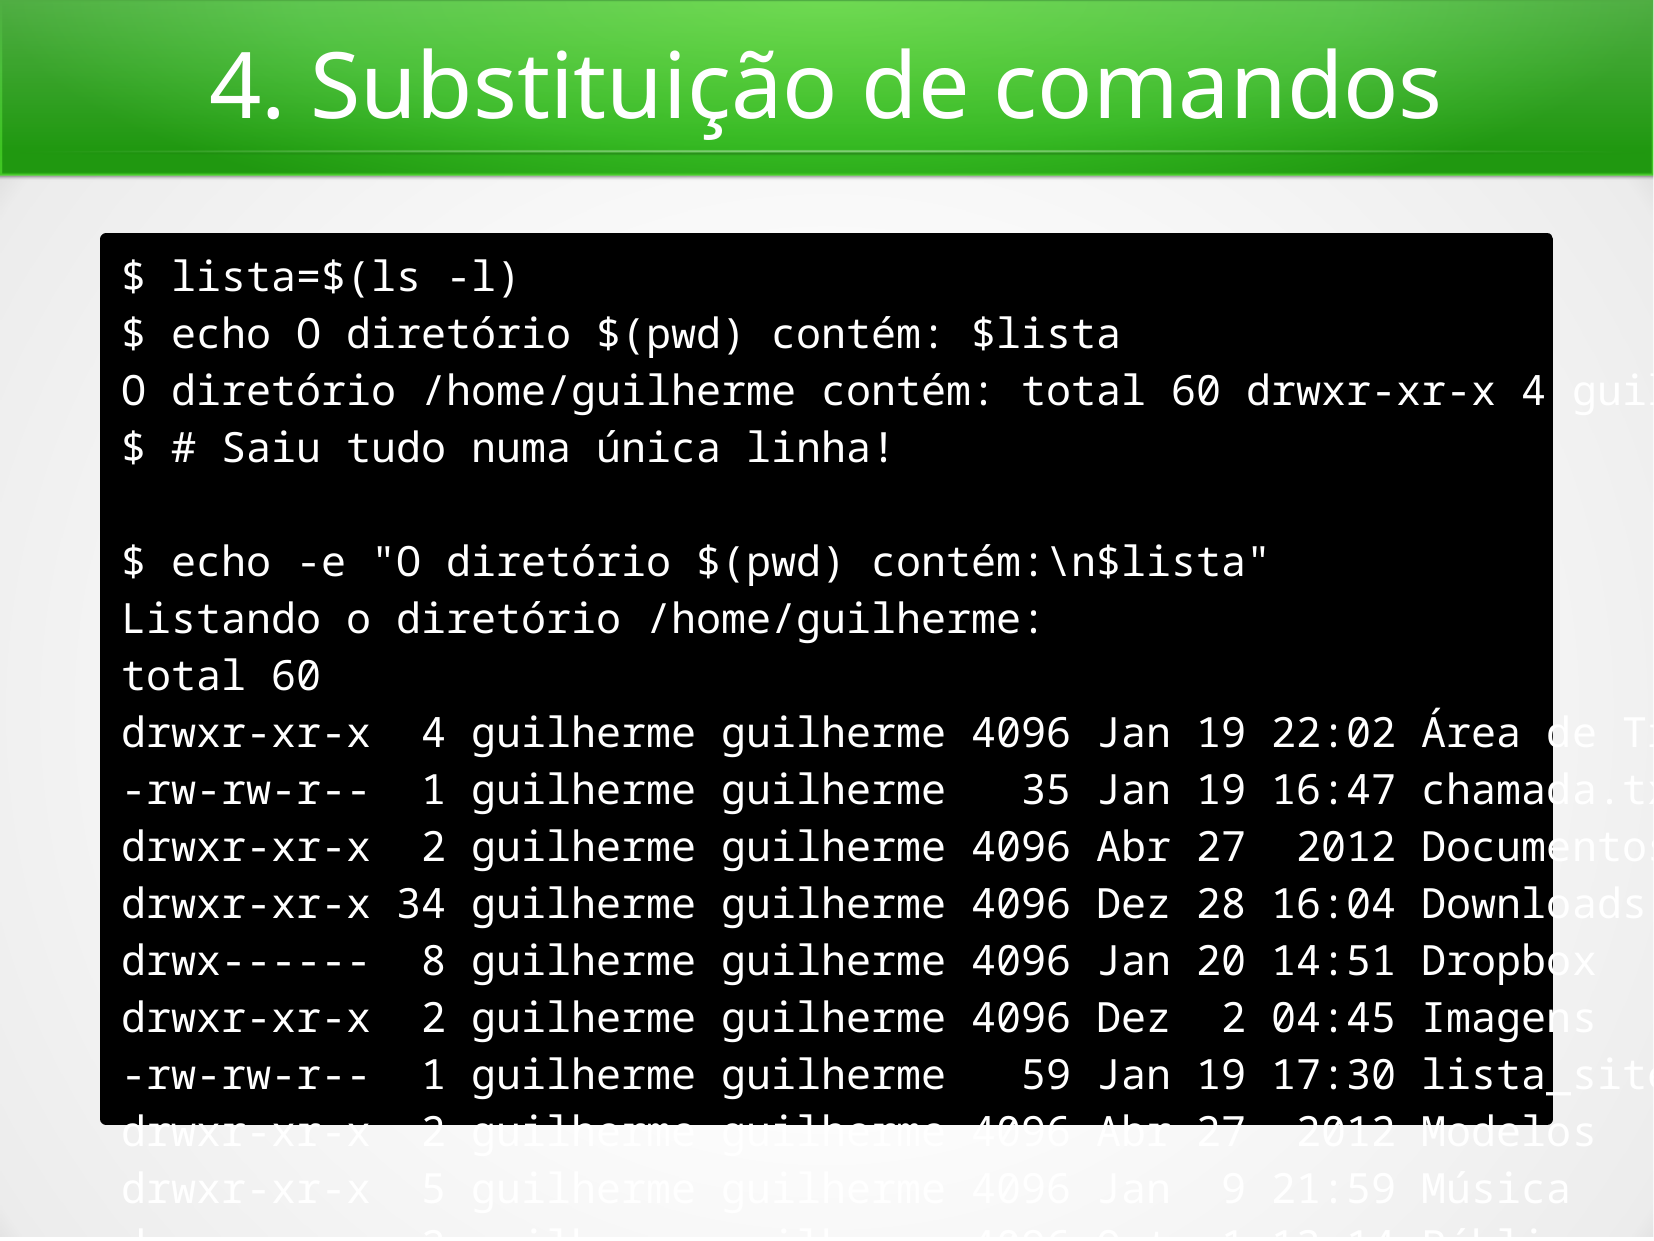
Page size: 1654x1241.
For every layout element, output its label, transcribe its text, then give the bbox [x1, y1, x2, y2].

text_box $ lista=$(ls -l) $ echo O diretório $(pwd) contém: $lista O diretório /home/guilherme contém: total 60 drwxr-xr-x 4 guilherme guilherme 4096 Jan 19 22:02 Área de Trabalho -rw-rw-r-- 1 guilherme guilherme 35 Jan 19 16:47 chamada.txt drwxr-xr-x 2 guilherme guilherme 4096 Abr 27 2012 Documentos drwxr-xr-x 34 guilherme guilherme 4096 Dez 28 16:04 Downloads drwx------ 8 guilherme guilherme 4096 Jan 20 14:51 Dropbox drwxr-xr-x 2 guilherme guilherme 4096 Dez 2 04:45 Imagens -rw-rw-r-- 1 guilherme guilherme 59 Jan 19 17:30 lista_sites drwxr-xr-x 2 guilherme guilherme 4096 Abr 27 2012 Modelos drwxr-xr-x 5 guilherme guilherme 4096 Jan 9 21:59 Música drwxr-xr-x 2 guilherme guilherme 4096 Out 1 13:14 Público -rw-r--r-- 1 guilherme guilherme 2100 Mai 24 2012 realoc_uids.py.old drwxrwxr-x 4 guilherme guilherme 4096 Jun 3 2012 repos drwxr-xr-x 2 guilherme guilherme 4096 Abr 27 2012 Vídeos drwxrwxr-x 3 guilherme guilherme 4096 Mai 18 2012 vpn_lncc -rw-rw-r-- 1 guilherme guilherme 1780 Mai 8 2012 yt_downloader.pl $ # Saiu tudo numa única linha! $ echo -e "O diretório $(pwd) contém:\n$lista" Listando o diretório /home/guilherme: total 60 drwxr-xr-x 4 guilherme guilherme 4096 Jan 19 22:02 Área de Trabalho -rw-rw-r-- 1 guilherme guilherme 35 Jan 19 16:47 chamada.txt drwxr-xr-x 2 guilherme guilherme 4096 Abr 27 2012 Documentos drwxr-xr-x 34 guilherme guilherme 4096 Dez 28 16:04 Downloads drwx------ 8 guilherme guilherme 4096 Jan 20 14:51 Dropbox drwxr-xr-x 2 guilherme guilherme 4096 Dez 2 04:45 Imagens -rw-rw-r-- 1 guilherme guilherme 59 Jan 19 17:30 lista_sites drwxr-xr-x 2 guilherme guilherme 4096 Abr 27 2012 Modelos drwxr-xr-x 5 guilherme guilherme 4096 Jan 9 21:59 Música drwxr-xr-x 2 guilherme guilherme 4096 Out 1 13:14 Público drwxrwxr-x 4 guilherme guilherme 4096 Jun 3 2012 repos drwxr-xr-x 2 guilherme guilherme 4096 Abr 27 2012 Vídeos drwxrwxr-x 3 guilherme guilherme 4096 Mai 18 2012 vpn_lncc [106, 239, 1548, 1120]
picture [1028, 1233, 1039, 1237]
picture [1429, 1233, 1439, 1237]
picture [1103, 1233, 1114, 1237]
picture [0, 0, 1654, 1237]
title 4. Substituição de comandos [82, 11, 1571, 154]
